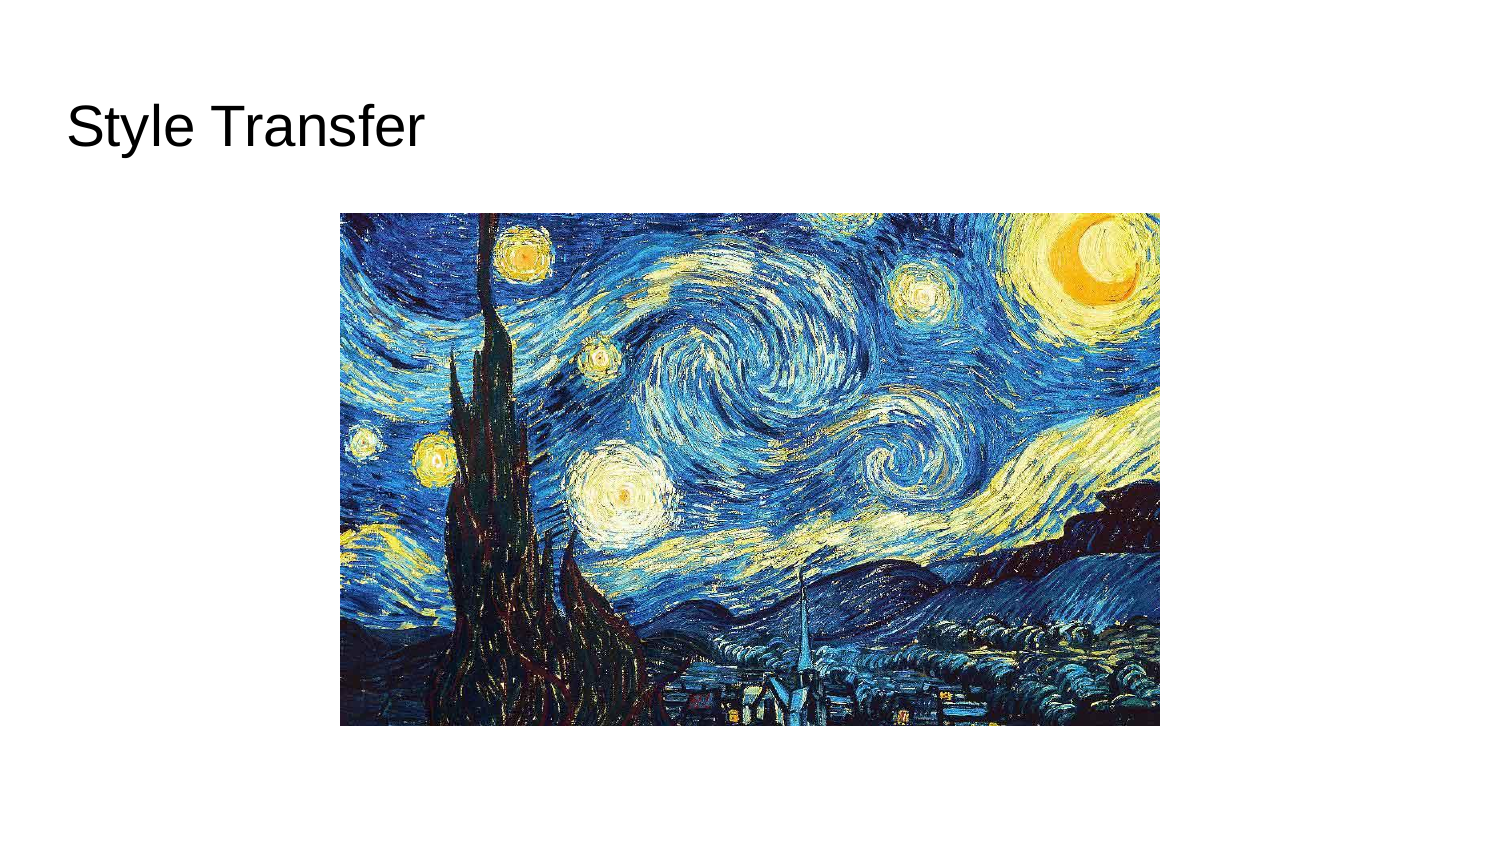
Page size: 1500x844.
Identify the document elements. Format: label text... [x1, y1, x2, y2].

title Style Transfer [51, 72, 1449, 167]
picture [340, 213, 1160, 726]
